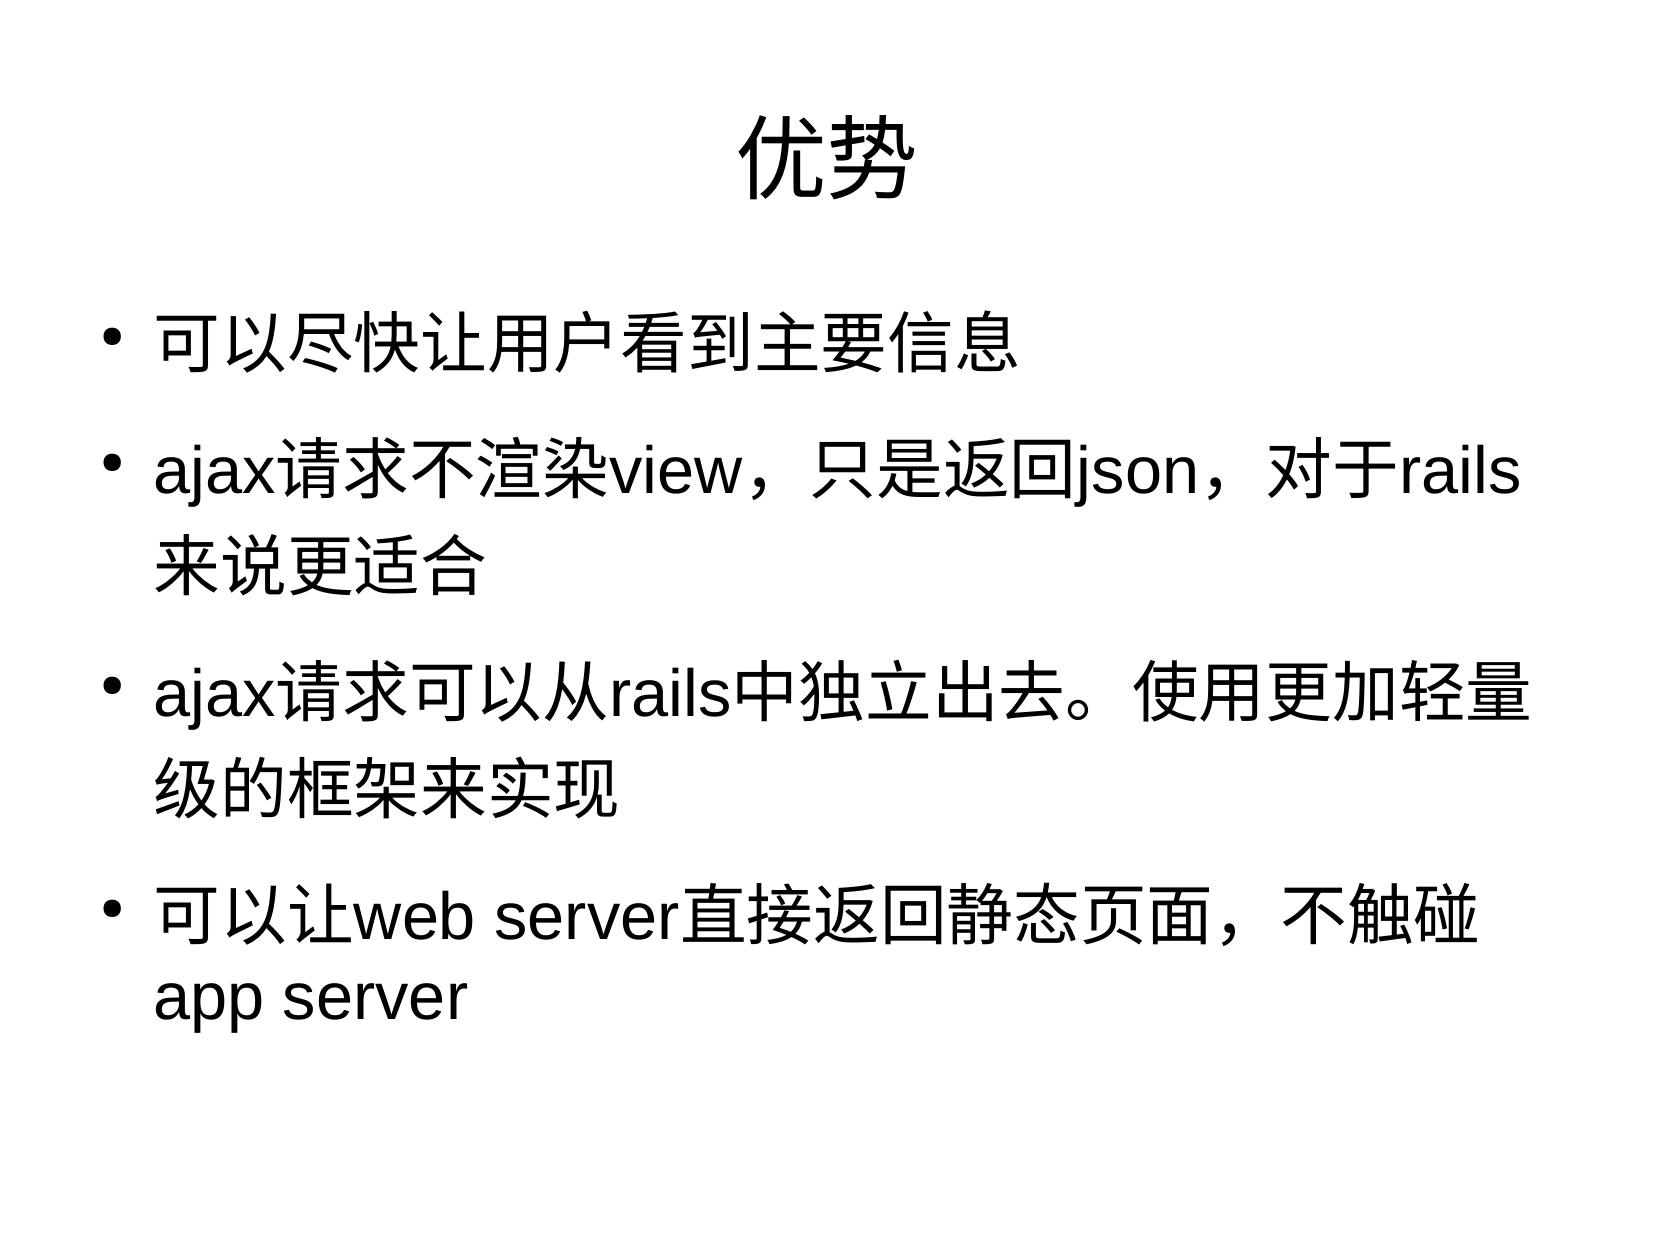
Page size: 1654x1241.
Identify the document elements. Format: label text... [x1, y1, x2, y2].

title 优势 [82, 49, 1571, 257]
list 可以尽快让用户看到主要信息 ajax请求不渲染view，只是返回json，对于rails来说更适合 ajax请求可以从rails中独立出去。使用更加轻量级的框架来实现 可以让web server直接返回静态页面，不触碰app server [82, 290, 1571, 1109]
